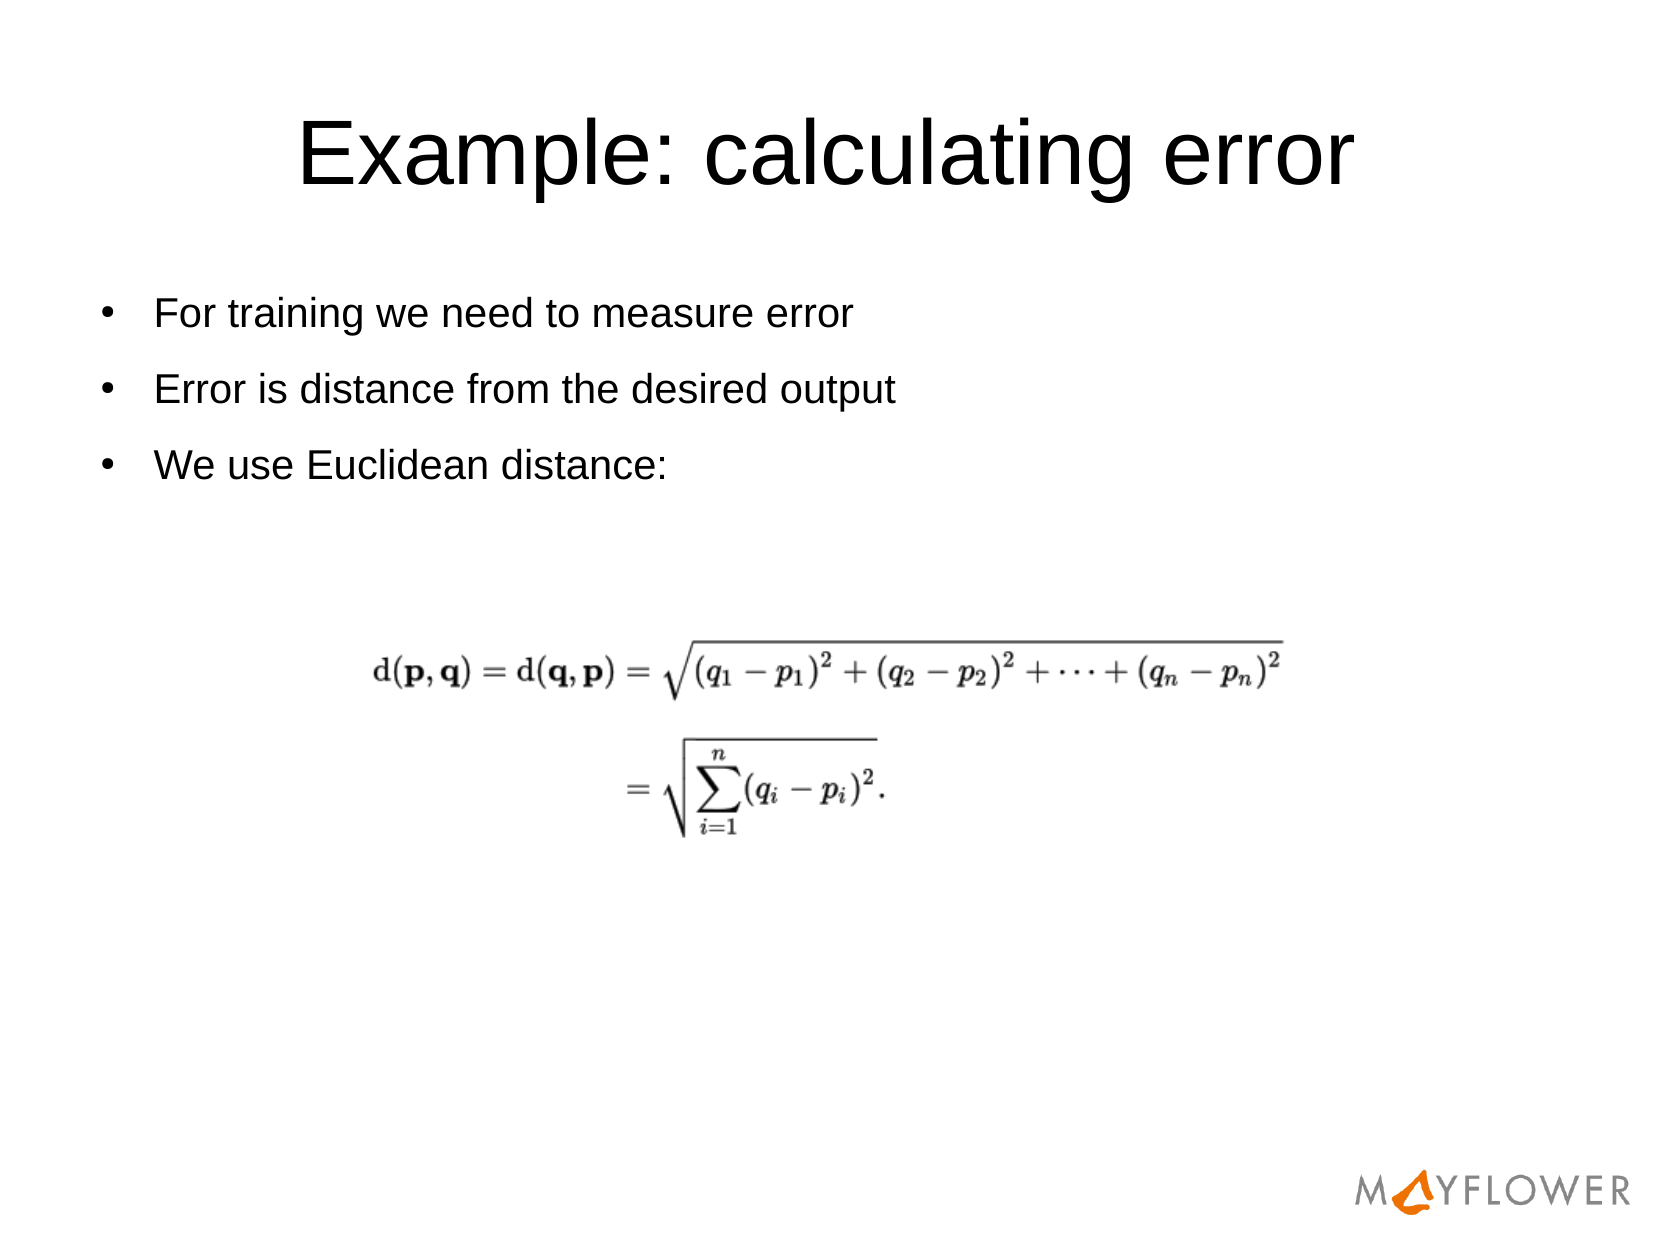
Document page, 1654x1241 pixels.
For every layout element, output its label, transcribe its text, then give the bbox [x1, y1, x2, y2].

picture [1355, 1169, 1630, 1215]
title Example: calculating error [82, 49, 1571, 257]
picture [368, 636, 1289, 842]
list For training we need to measure error Error is distance from the desired output We use Euclidean distance: [82, 290, 1571, 792]
